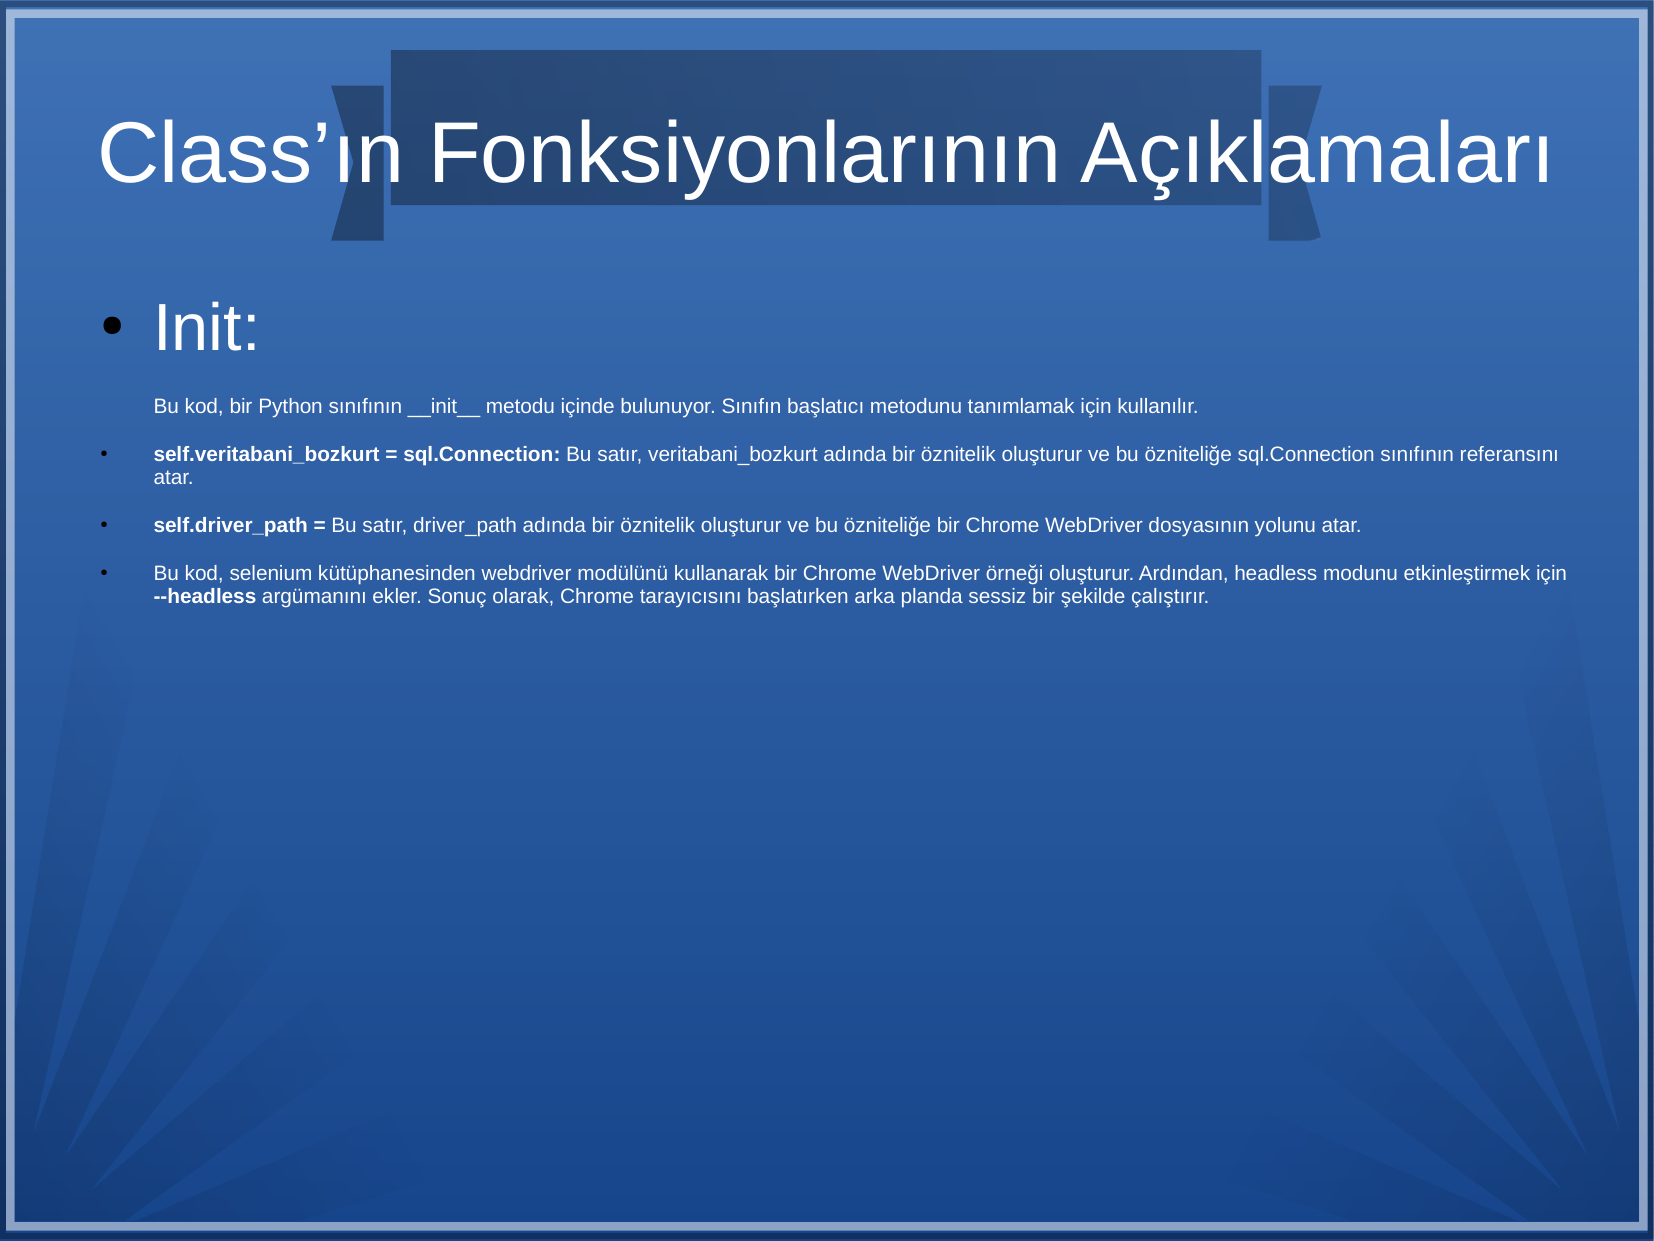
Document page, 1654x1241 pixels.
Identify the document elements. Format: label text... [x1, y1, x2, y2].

list Init: Bu kod, bir Python sınıfının __init__ metodu içinde bulunuyor. Sınıfın başlatıcı metodunu tanımlamak için kullanılır. self.veritabani_bozkurt = sql.Connection: Bu satır, veritabani_bozkurt adında bir öznitelik oluşturur ve bu özniteliğe sql.Connection sınıfının referansını atar. self.driver_path = Bu satır, driver_path adında bir öznitelik oluşturur ve bu özniteliğe bir Chrome WebDriver dosyasının yolunu atar. Bu kod, selenium kütüphanesinden webdriver modülünü kullanarak bir Chrome WebDriver örneği oluşturur. Ardından, headless modunu etkinleştirmek için --headless argümanını ekler. Sonuç olarak, Chrome tarayıcısını başlatırken arka planda sessiz bir şekilde çalıştırır. [82, 290, 1571, 1010]
title Class’ın Fonksiyonlarının Açıklamaları [82, 16, 1571, 290]
